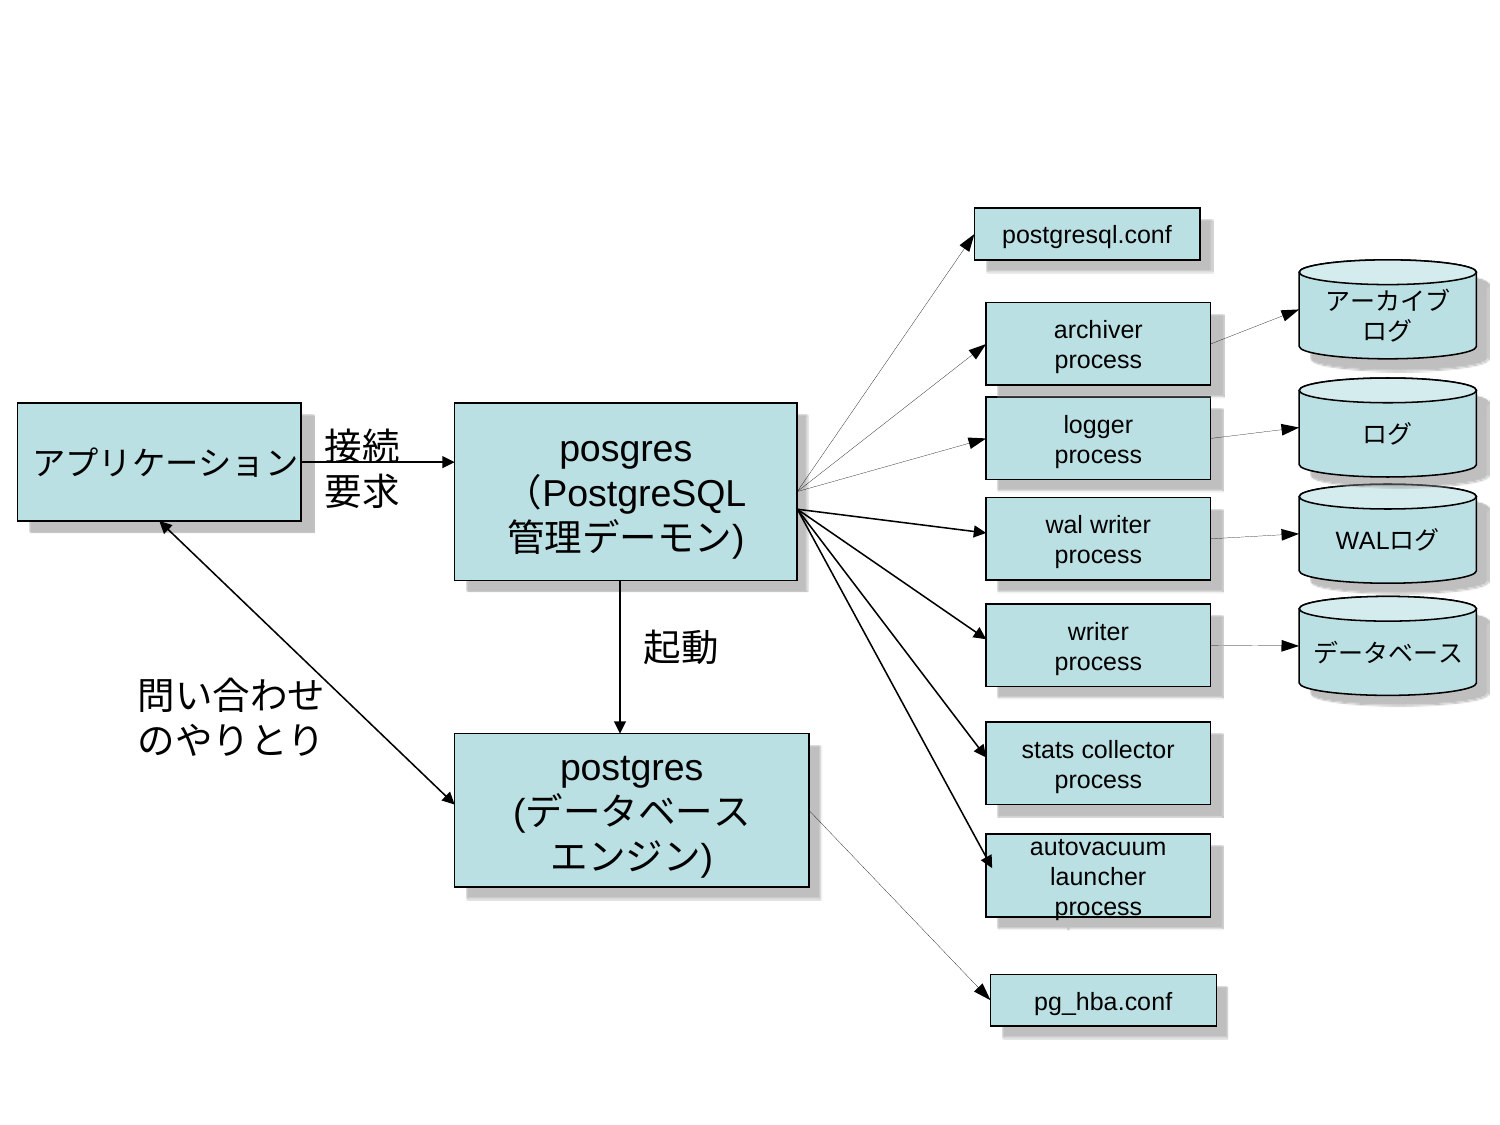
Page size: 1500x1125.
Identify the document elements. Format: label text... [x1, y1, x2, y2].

text_box 起動 [628, 616, 734, 677]
text_box postgres (データベース エンジン) [454, 733, 809, 888]
text_box wal writer process [986, 497, 1211, 581]
text_box 接続 要求 [309, 415, 415, 522]
text_box ログ [1299, 391, 1477, 477]
text_box pg_hba.conf [990, 974, 1217, 1027]
text_box logger process [986, 397, 1211, 480]
text_box archiver process [986, 302, 1211, 386]
text_box autovacuum launcher process [986, 834, 1211, 917]
text_box アプリケーション [17, 402, 302, 521]
text_box postgresql.conf [974, 208, 1200, 260]
text_box stats collector process [986, 722, 1211, 805]
text_box 問い合わせ のやりとり [123, 663, 341, 770]
text_box WALログ [1299, 498, 1477, 584]
text_box writer process [986, 604, 1211, 687]
text_box posgres （PostgreSQL 管理デーモン) [454, 402, 798, 581]
text_box データベース [1299, 610, 1477, 696]
text_box アーカイブ ログ [1299, 273, 1477, 359]
